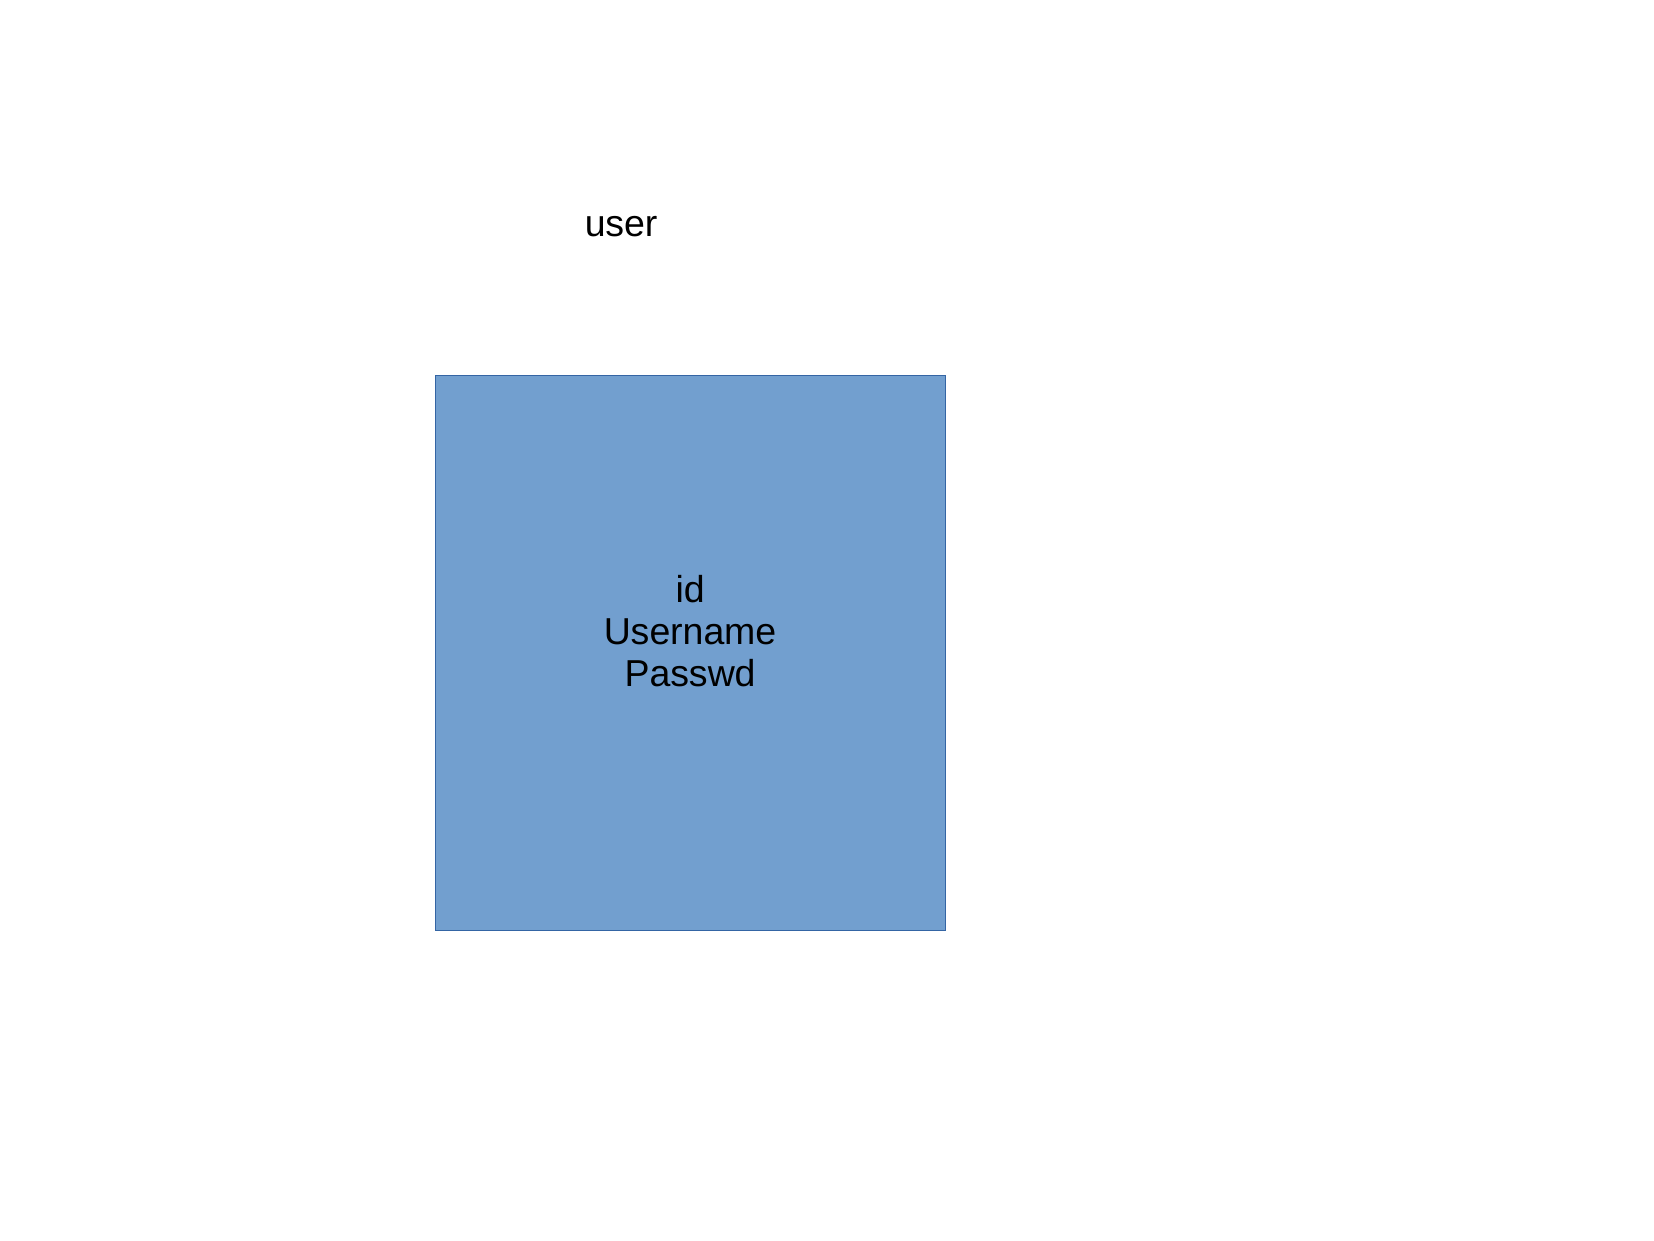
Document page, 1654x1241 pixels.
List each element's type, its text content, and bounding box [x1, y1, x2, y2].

text_box user [570, 195, 673, 252]
text_box id Username Passwd [435, 375, 946, 931]
